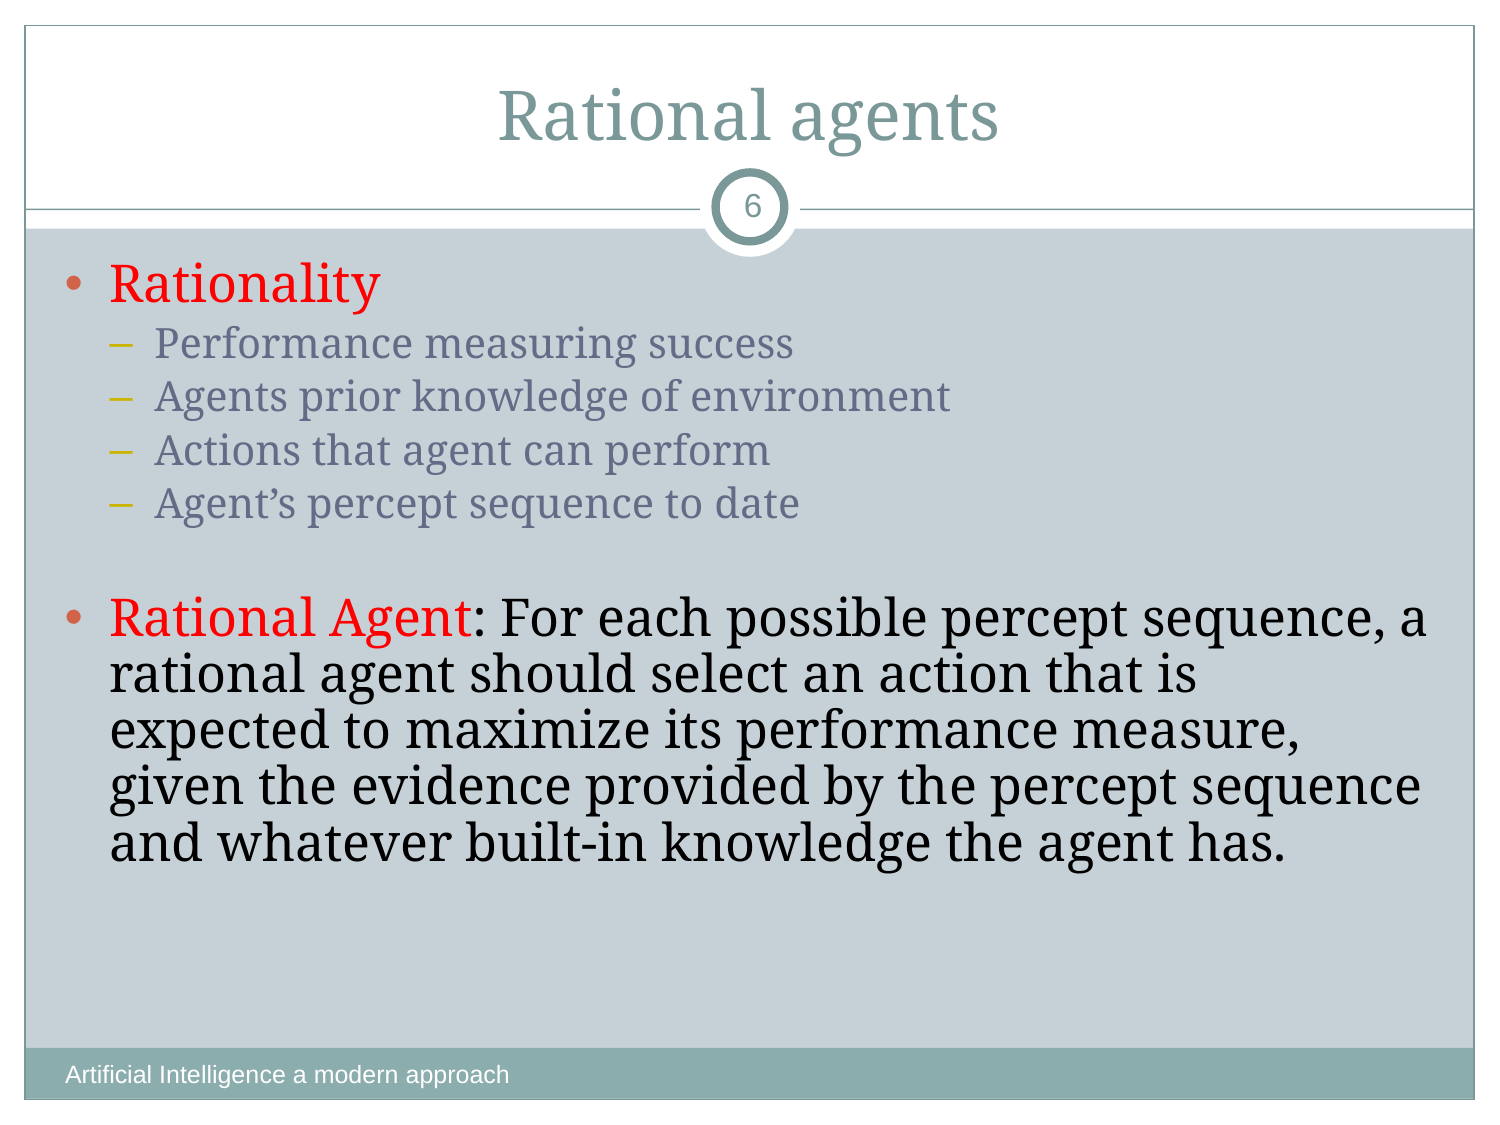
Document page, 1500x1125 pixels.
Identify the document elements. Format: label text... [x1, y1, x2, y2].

list Rationality Performance measuring success Agents prior knowledge of environment Actions that agent can perform Agent’s percept sequence to date Rational Agent: For each possible percept sequence, a rational agent should select an action that is expected to maximize its performance measure, given the evidence provided by the percept sequence and whatever built-in knowledge the agent has. [49, 250, 1445, 1001]
text_box Artificial Intelligence a modern approach [49, 1051, 638, 1112]
title Rational agents [49, 37, 1450, 162]
text_box <number> [715, 168, 791, 241]
